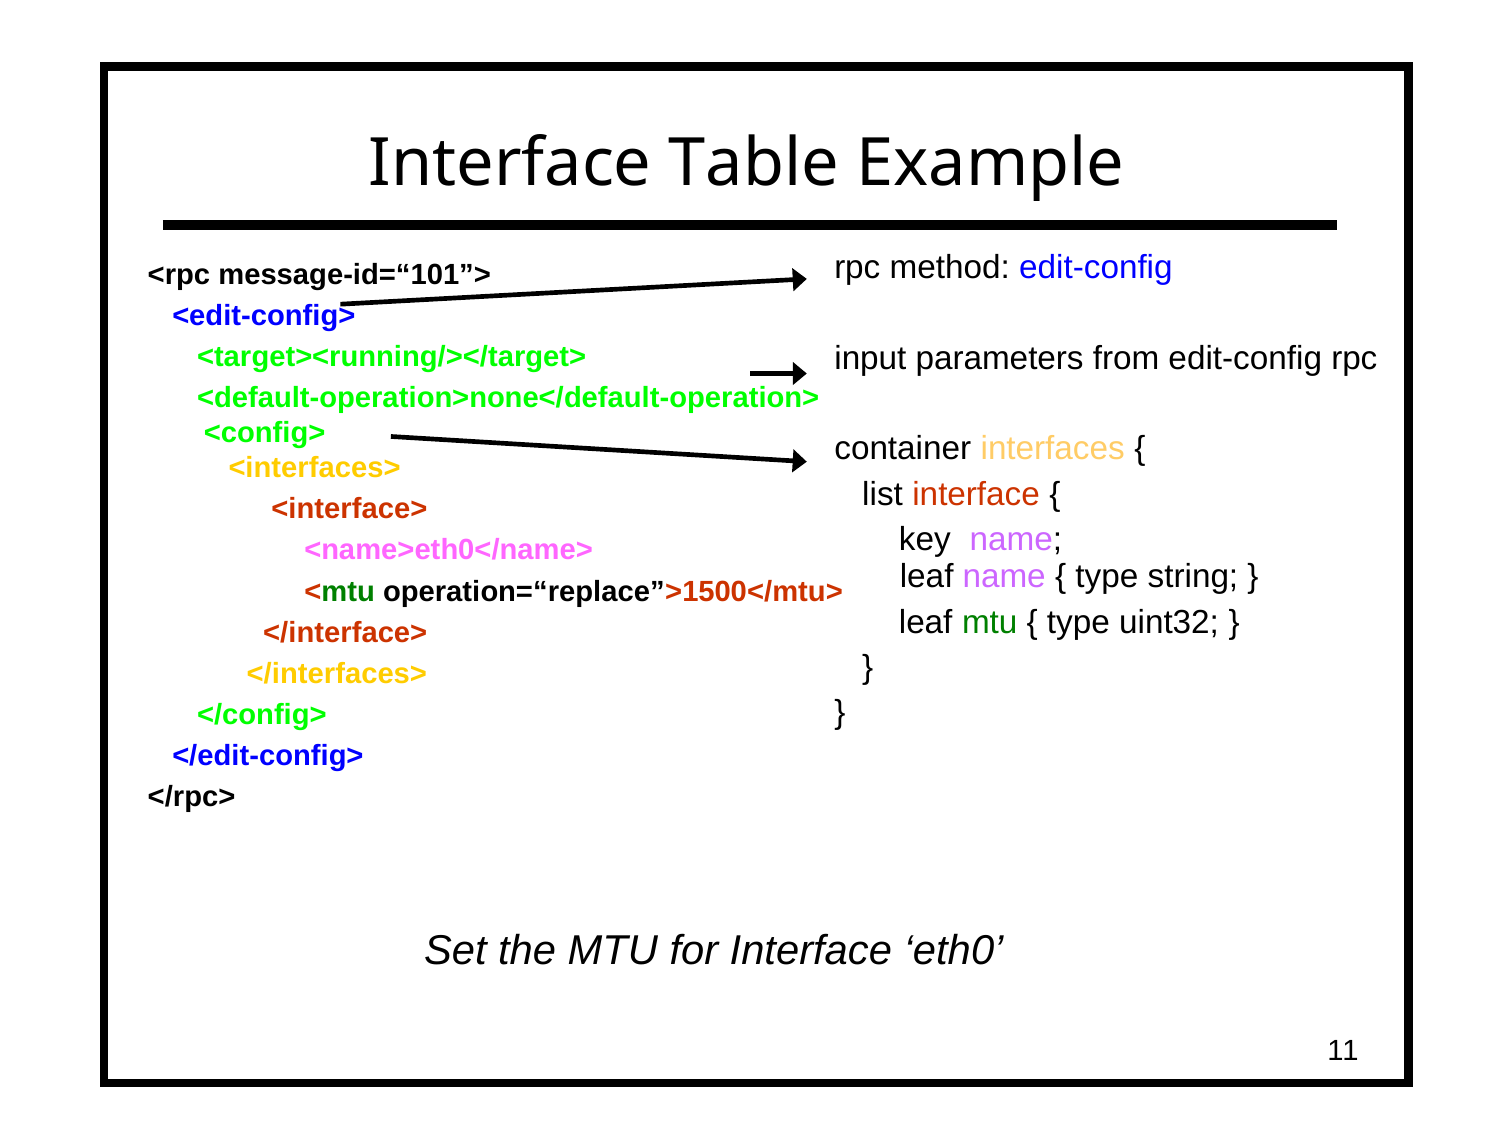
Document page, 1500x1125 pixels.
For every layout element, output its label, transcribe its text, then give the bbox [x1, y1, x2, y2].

text_box Set the MTU for Interface ‘eth0’ [409, 915, 1019, 981]
text_box <rpc message-id=“101”> <edit-config> <target><running/></target> <default-operation>none</default-operation> <config> <interfaces> <interface> <name>eth0</name> <mtu operation=“replace”>1500</mtu> </interface> </interfaces> </config> </edit-config> </rpc> [132, 247, 895, 960]
list rpc method: edit-config input parameters from edit-config rpc container interfaces { list interface { key name; leaf name { type string; } leaf mtu { type uint32; } } } [819, 241, 1405, 1017]
title Interface Table Example [162, 74, 1332, 213]
